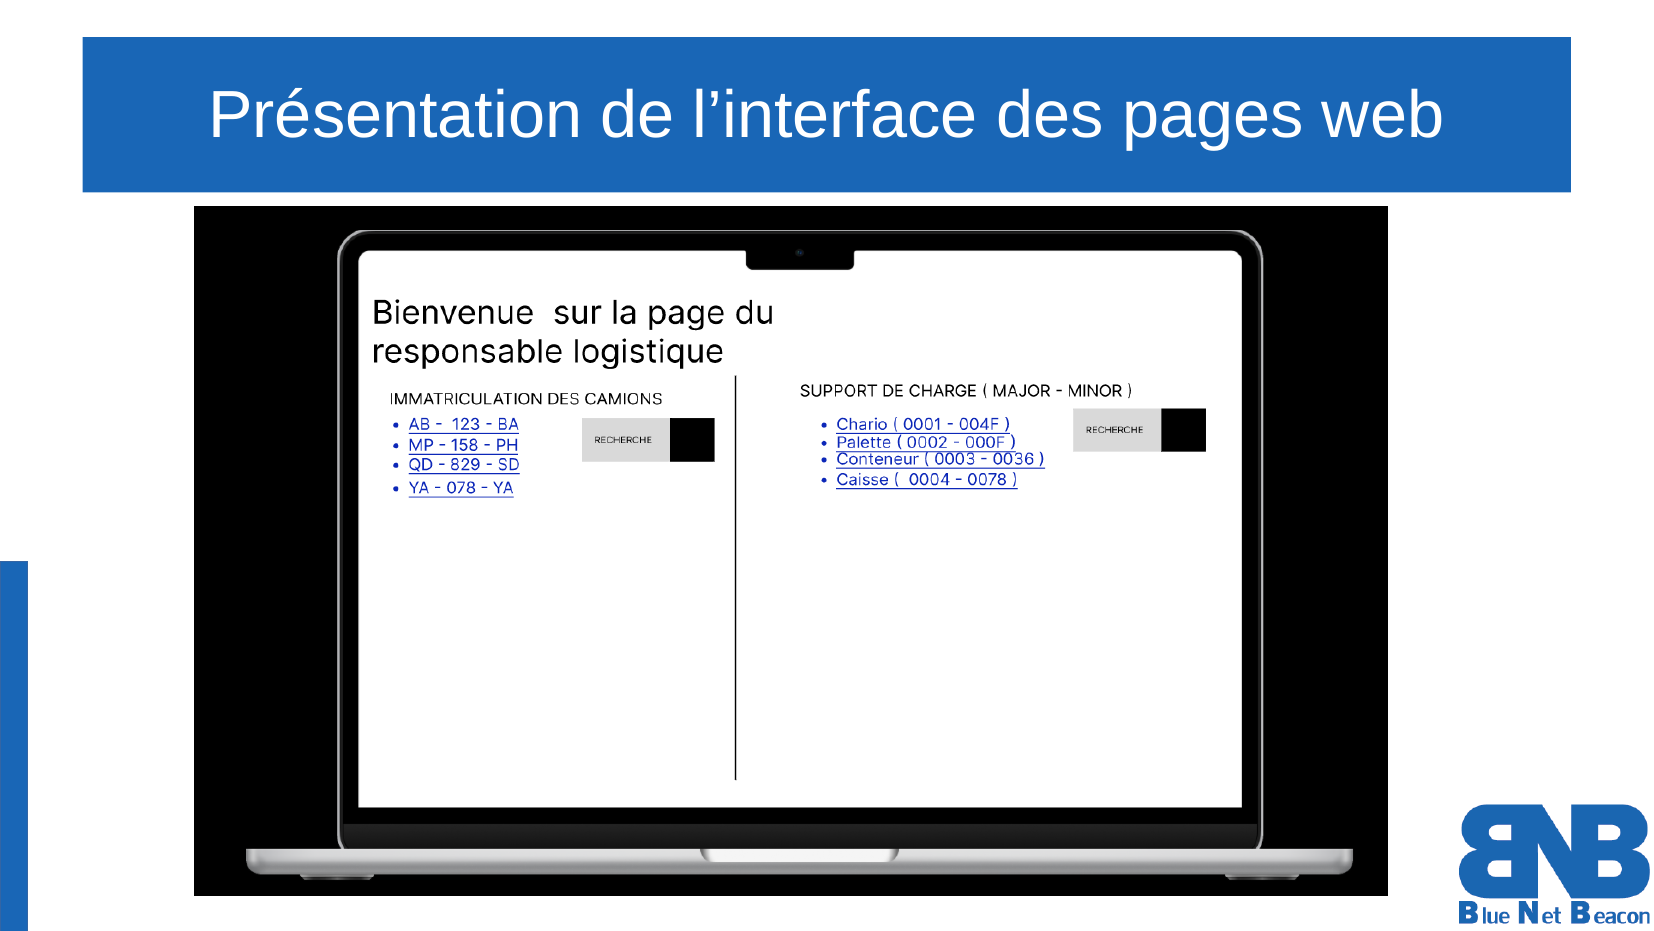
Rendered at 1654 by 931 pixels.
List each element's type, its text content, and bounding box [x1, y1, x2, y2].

text_box [0, 561, 28, 931]
picture [1459, 797, 1650, 930]
title Présentation de l’interface des pages web [82, 37, 1571, 193]
picture [194, 206, 1388, 896]
